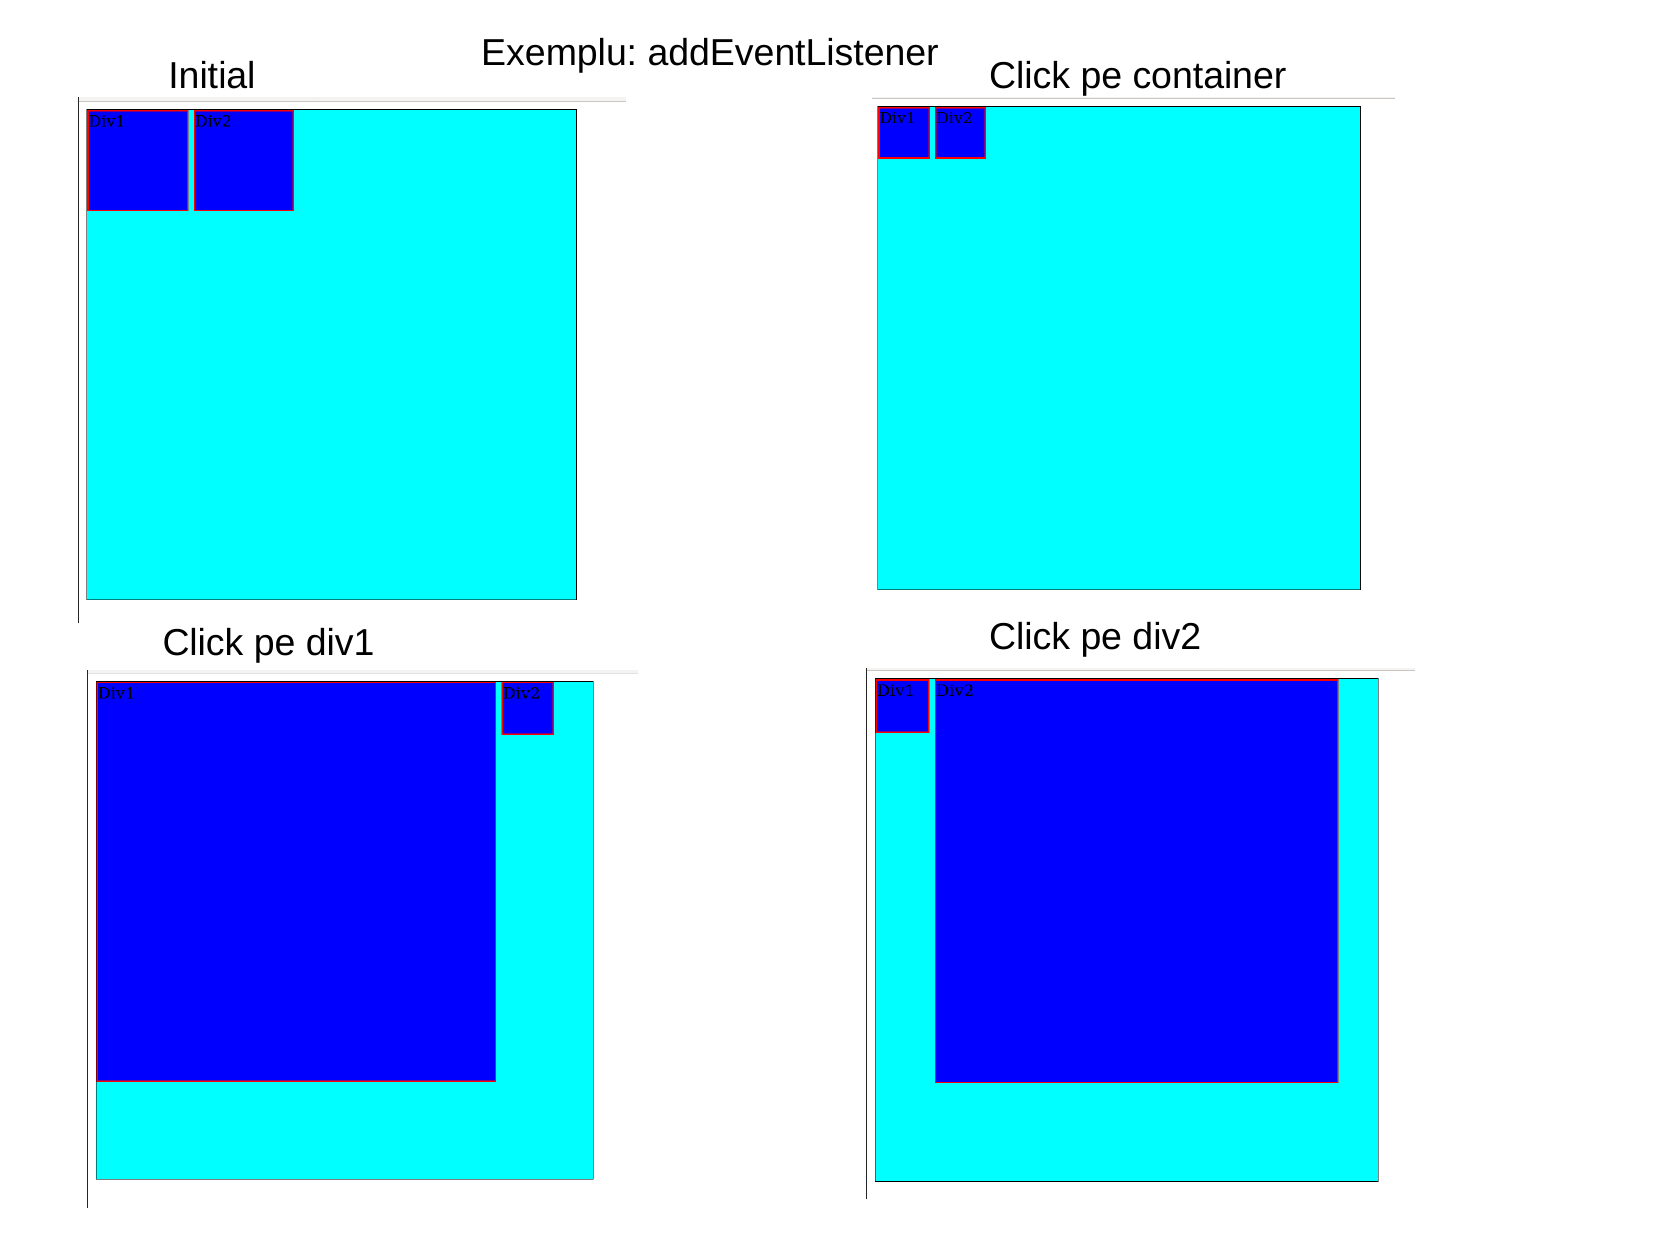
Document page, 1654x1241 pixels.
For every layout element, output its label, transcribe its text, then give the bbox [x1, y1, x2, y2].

picture [87, 670, 638, 1208]
text_box Exemplu: addEventListener [466, 23, 954, 81]
text_box Click pe container [974, 47, 1302, 97]
picture [866, 668, 1415, 1199]
picture [872, 97, 1395, 615]
text_box Click pe div1 [147, 614, 390, 671]
text_box Initial [153, 47, 271, 105]
picture [78, 97, 626, 623]
text_box Click pe div2 [974, 615, 1217, 666]
